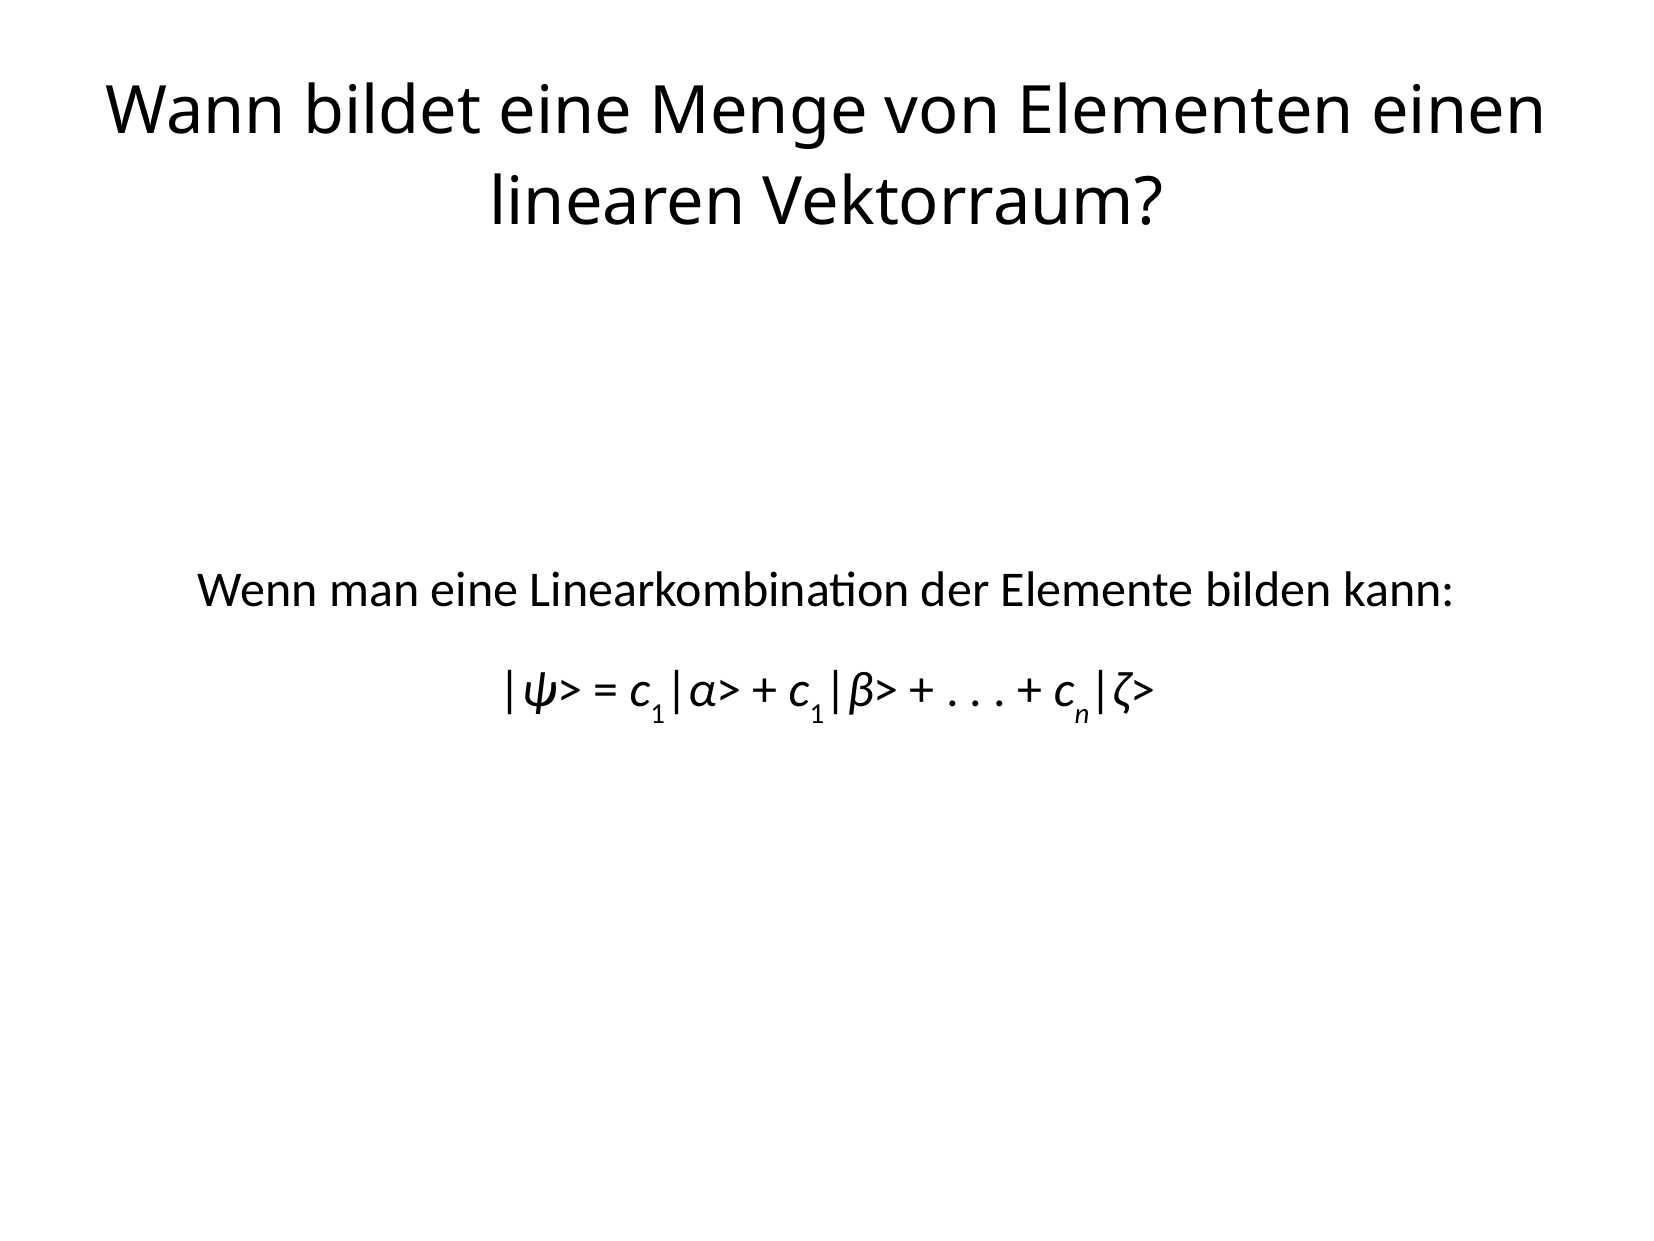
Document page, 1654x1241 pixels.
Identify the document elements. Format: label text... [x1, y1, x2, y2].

subtitle Wenn man eine Linearkombination der Elemente bilden kann: |ψ> = c1|α> + c1|β> + . . . + cn|ζ> [82, 290, 1571, 1010]
title Wann bildet eine Menge von Elementen einen linearen Vektorraum? [82, 49, 1571, 257]
